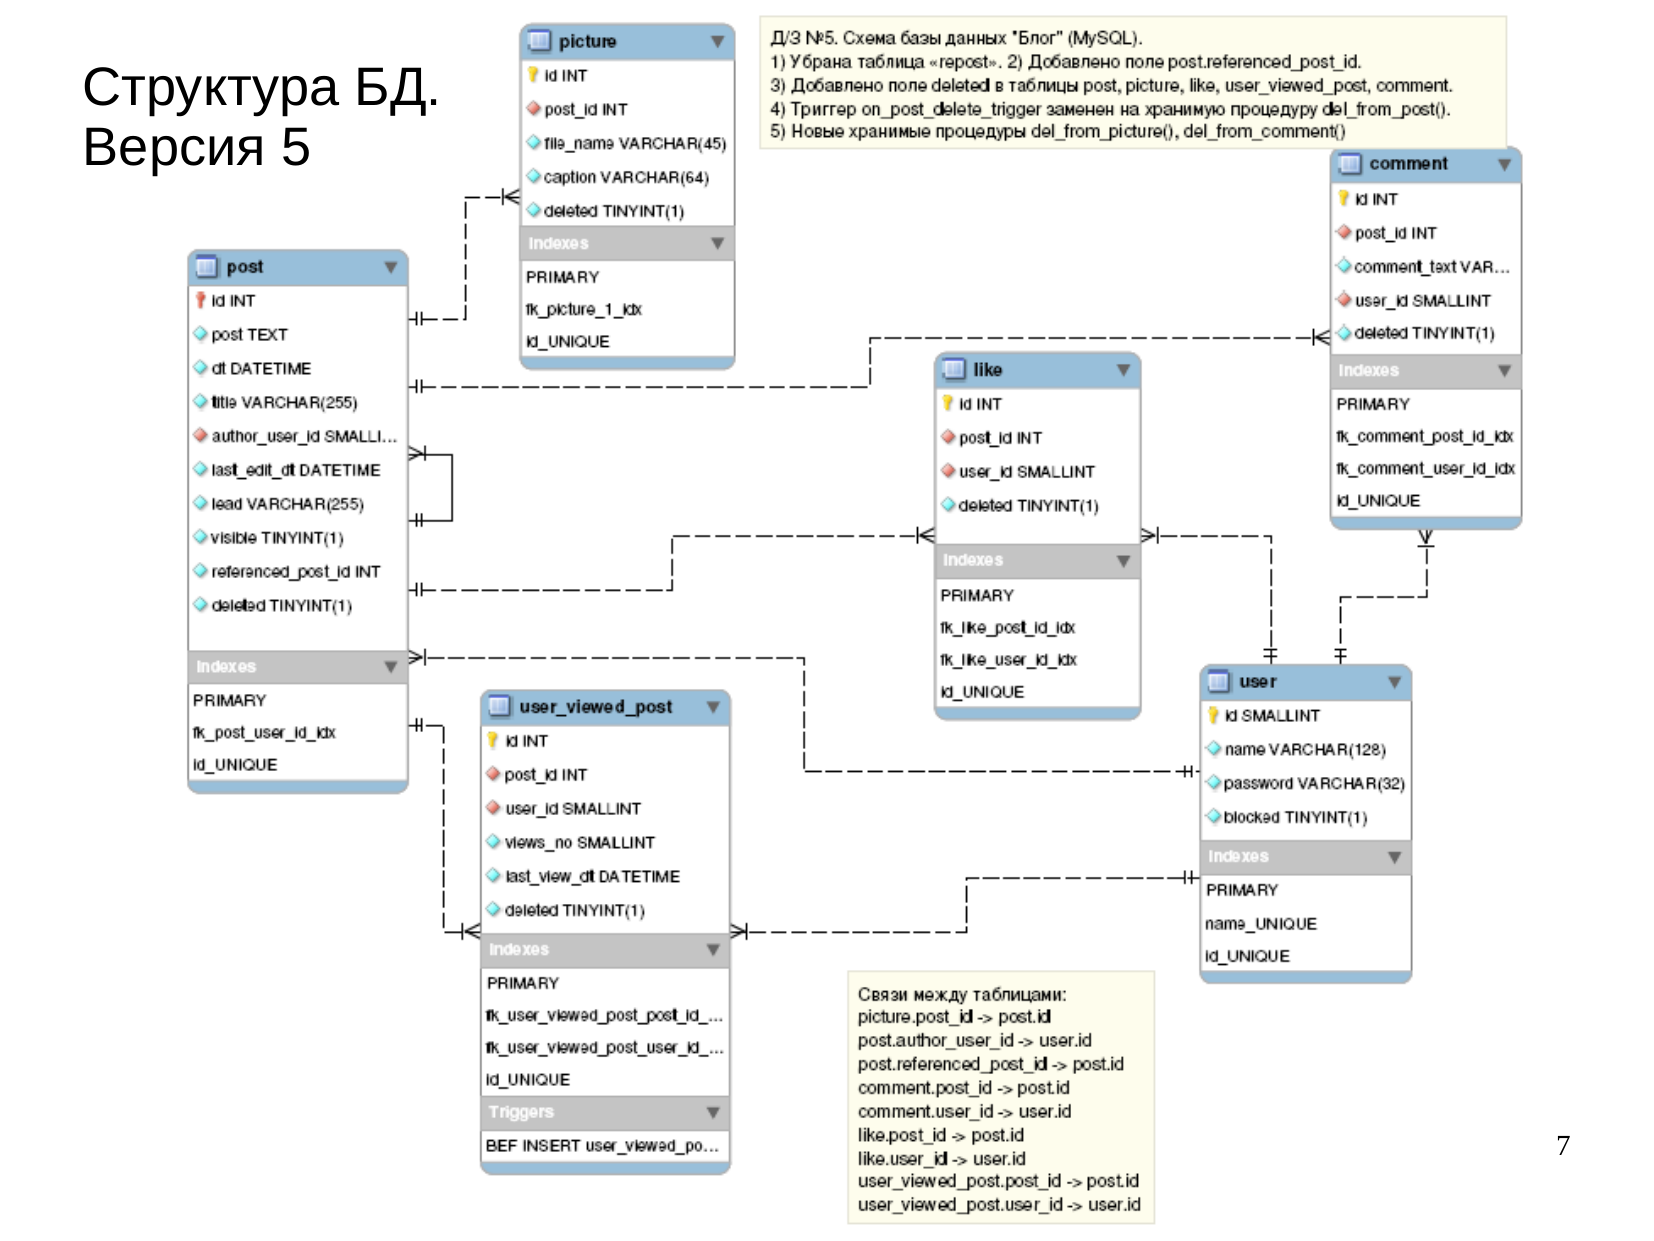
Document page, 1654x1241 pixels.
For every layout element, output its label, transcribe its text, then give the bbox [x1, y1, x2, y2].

title Структура БД. Версия 5 [82, 44, 1571, 189]
picture [147, 4, 1533, 44]
picture [147, 189, 1533, 1241]
